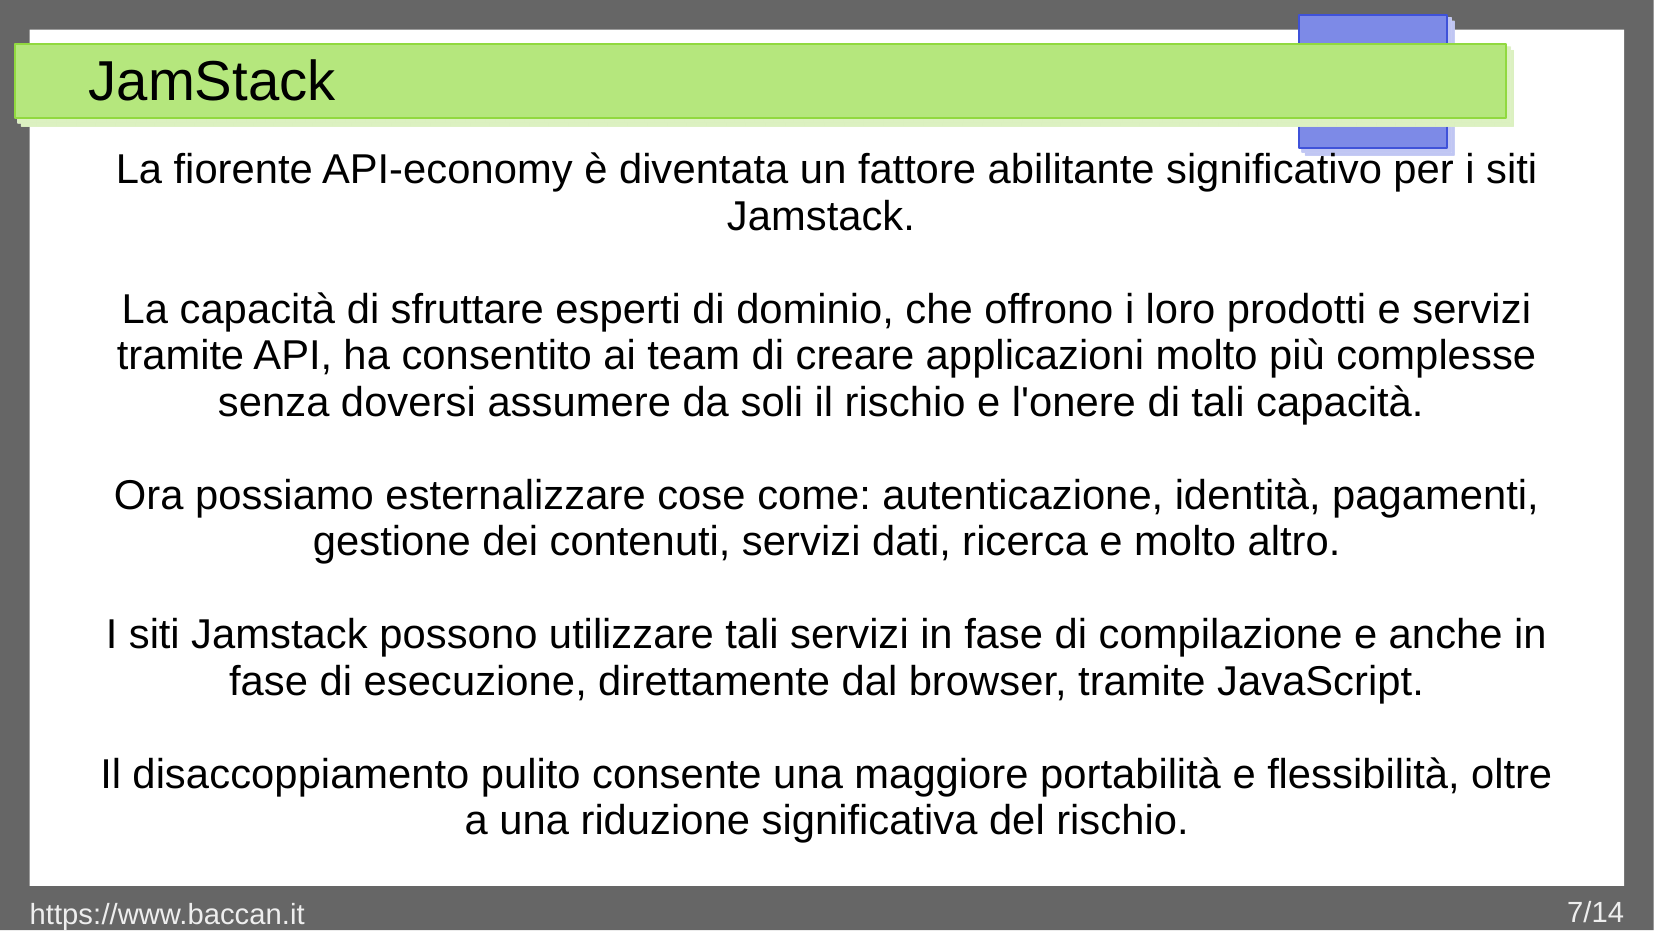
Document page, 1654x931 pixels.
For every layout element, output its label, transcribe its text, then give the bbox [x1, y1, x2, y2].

text_box La fiorente API-economy è diventata un fattore abilitante significativo per i siti Jamstack. La capacità di sfruttare esperti di dominio, che offrono i loro prodotti e servizi tramite API, ha consentito ai team di creare applicazioni molto più complesse senza doversi assumere da soli il rischio e l'onere di tali capacità. Ora possiamo esternalizzare cose come: autenticazione, identità, pagamenti, gestione dei contenuti, servizi dati, ricerca e molto altro. I siti Jamstack possono utilizzare tali servizi in fase di compilazione e anche in fase di esecuzione, direttamente dal browser, tramite JavaScript. Il disaccoppiamento pulito consente una maggiore portabilità e flessibilità, oltre a una riduzione significativa del rischio. [88, 146, 1565, 844]
title JamStack [88, 44, 1506, 119]
